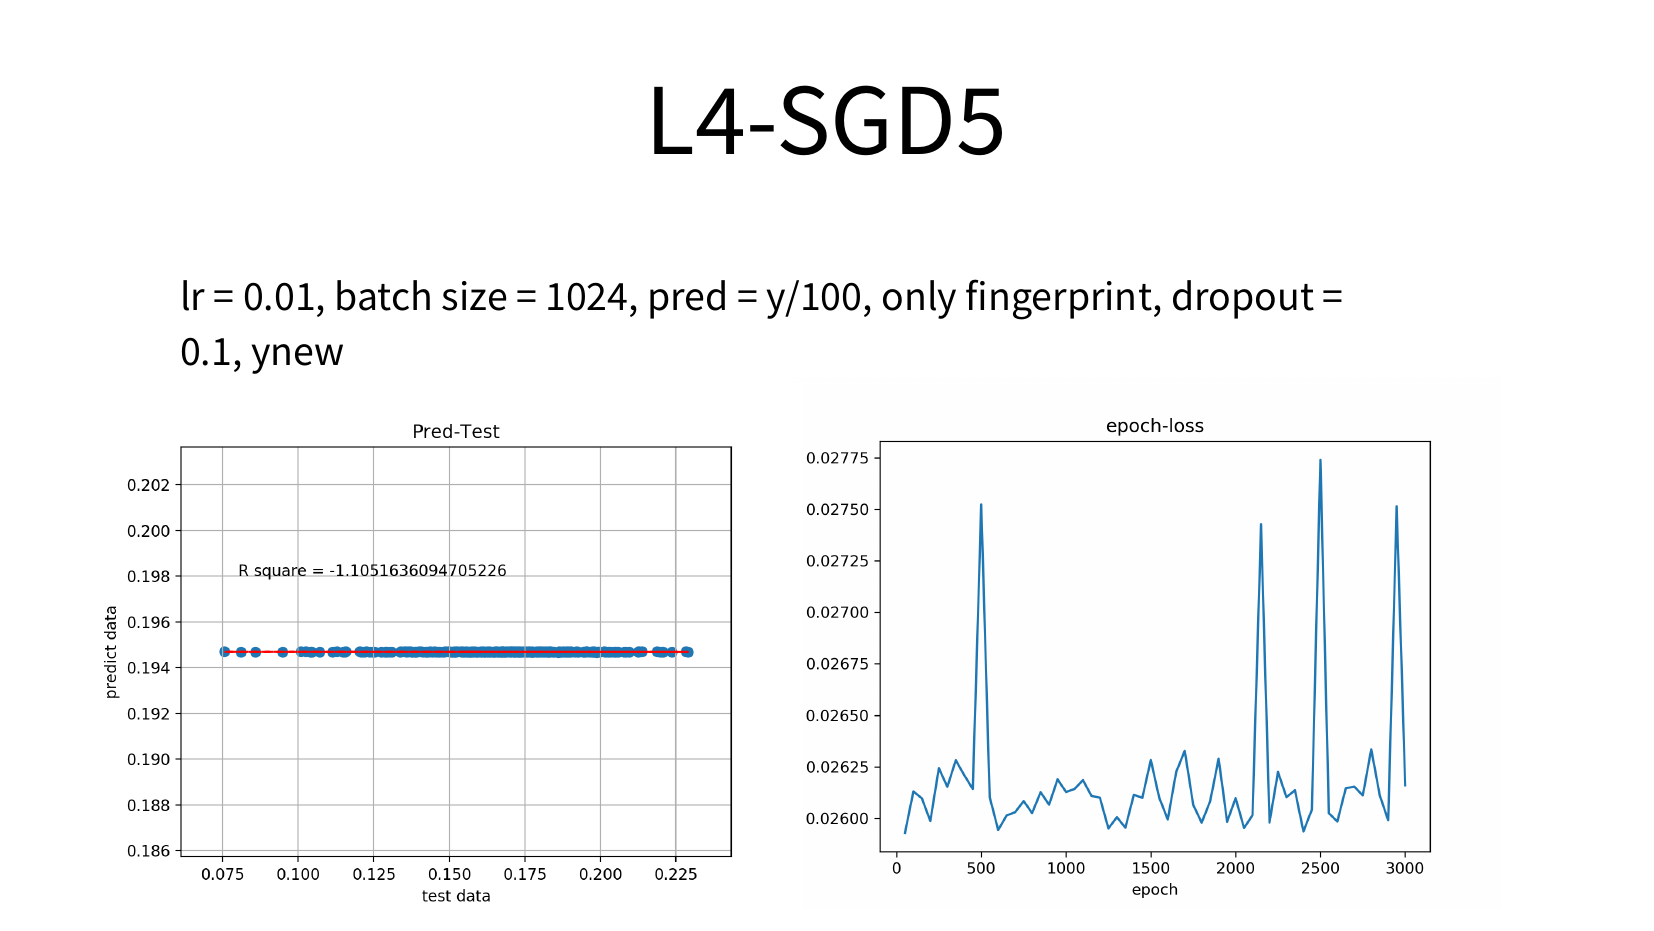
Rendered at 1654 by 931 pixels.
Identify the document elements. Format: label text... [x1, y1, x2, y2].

title L4-SGD5 [82, 37, 1571, 193]
text_box lr = 0.01, batch size = 1024, pred = y/100, only fingerprint, dropout = 0.1, ynew [165, 259, 1394, 383]
picture [92, 377, 1501, 915]
